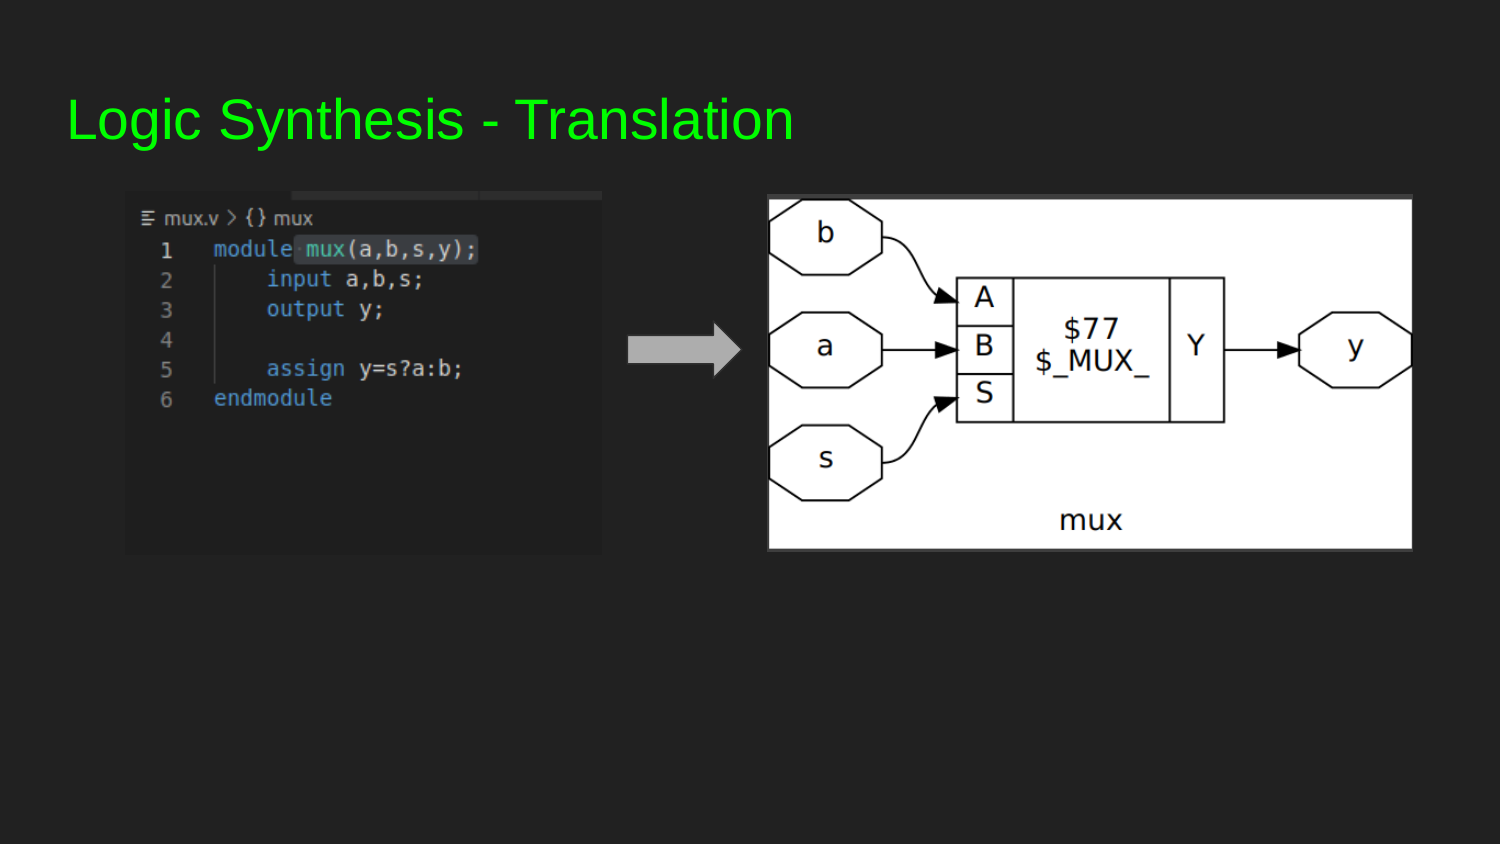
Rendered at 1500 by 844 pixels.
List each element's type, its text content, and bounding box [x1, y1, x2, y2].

title Logic Synthesis - Translation [51, 72, 1449, 167]
text_box [627, 320, 742, 379]
picture [767, 194, 1413, 552]
picture [125, 191, 602, 555]
